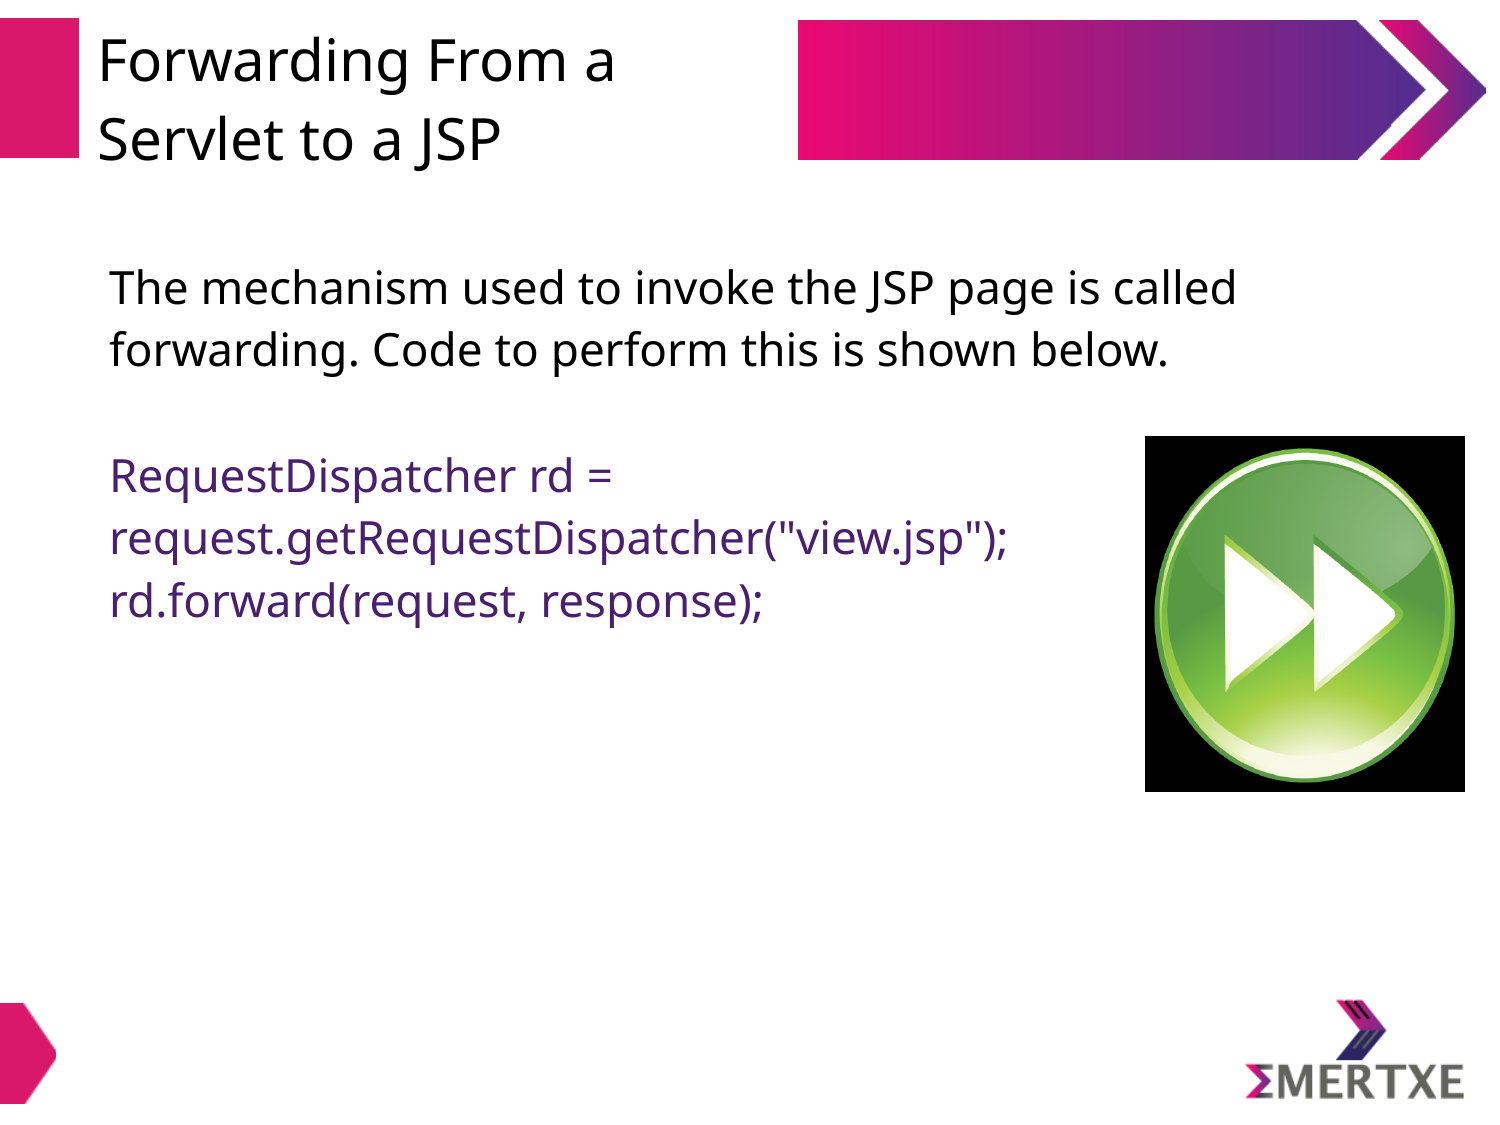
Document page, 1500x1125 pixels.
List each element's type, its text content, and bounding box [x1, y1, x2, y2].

text_box The mechanism used to invoke the JSP page is called forwarding. Code to perform this is shown below. RequestDispatcher rd = request.getRequestDispatcher("view.jsp"); rd.forward(request, response); [94, 248, 1418, 668]
text_box Forwarding From a Servlet to a JSP [82, 11, 756, 163]
picture [1245, 996, 1465, 1099]
picture [798, 20, 1486, 160]
picture [1145, 436, 1465, 792]
